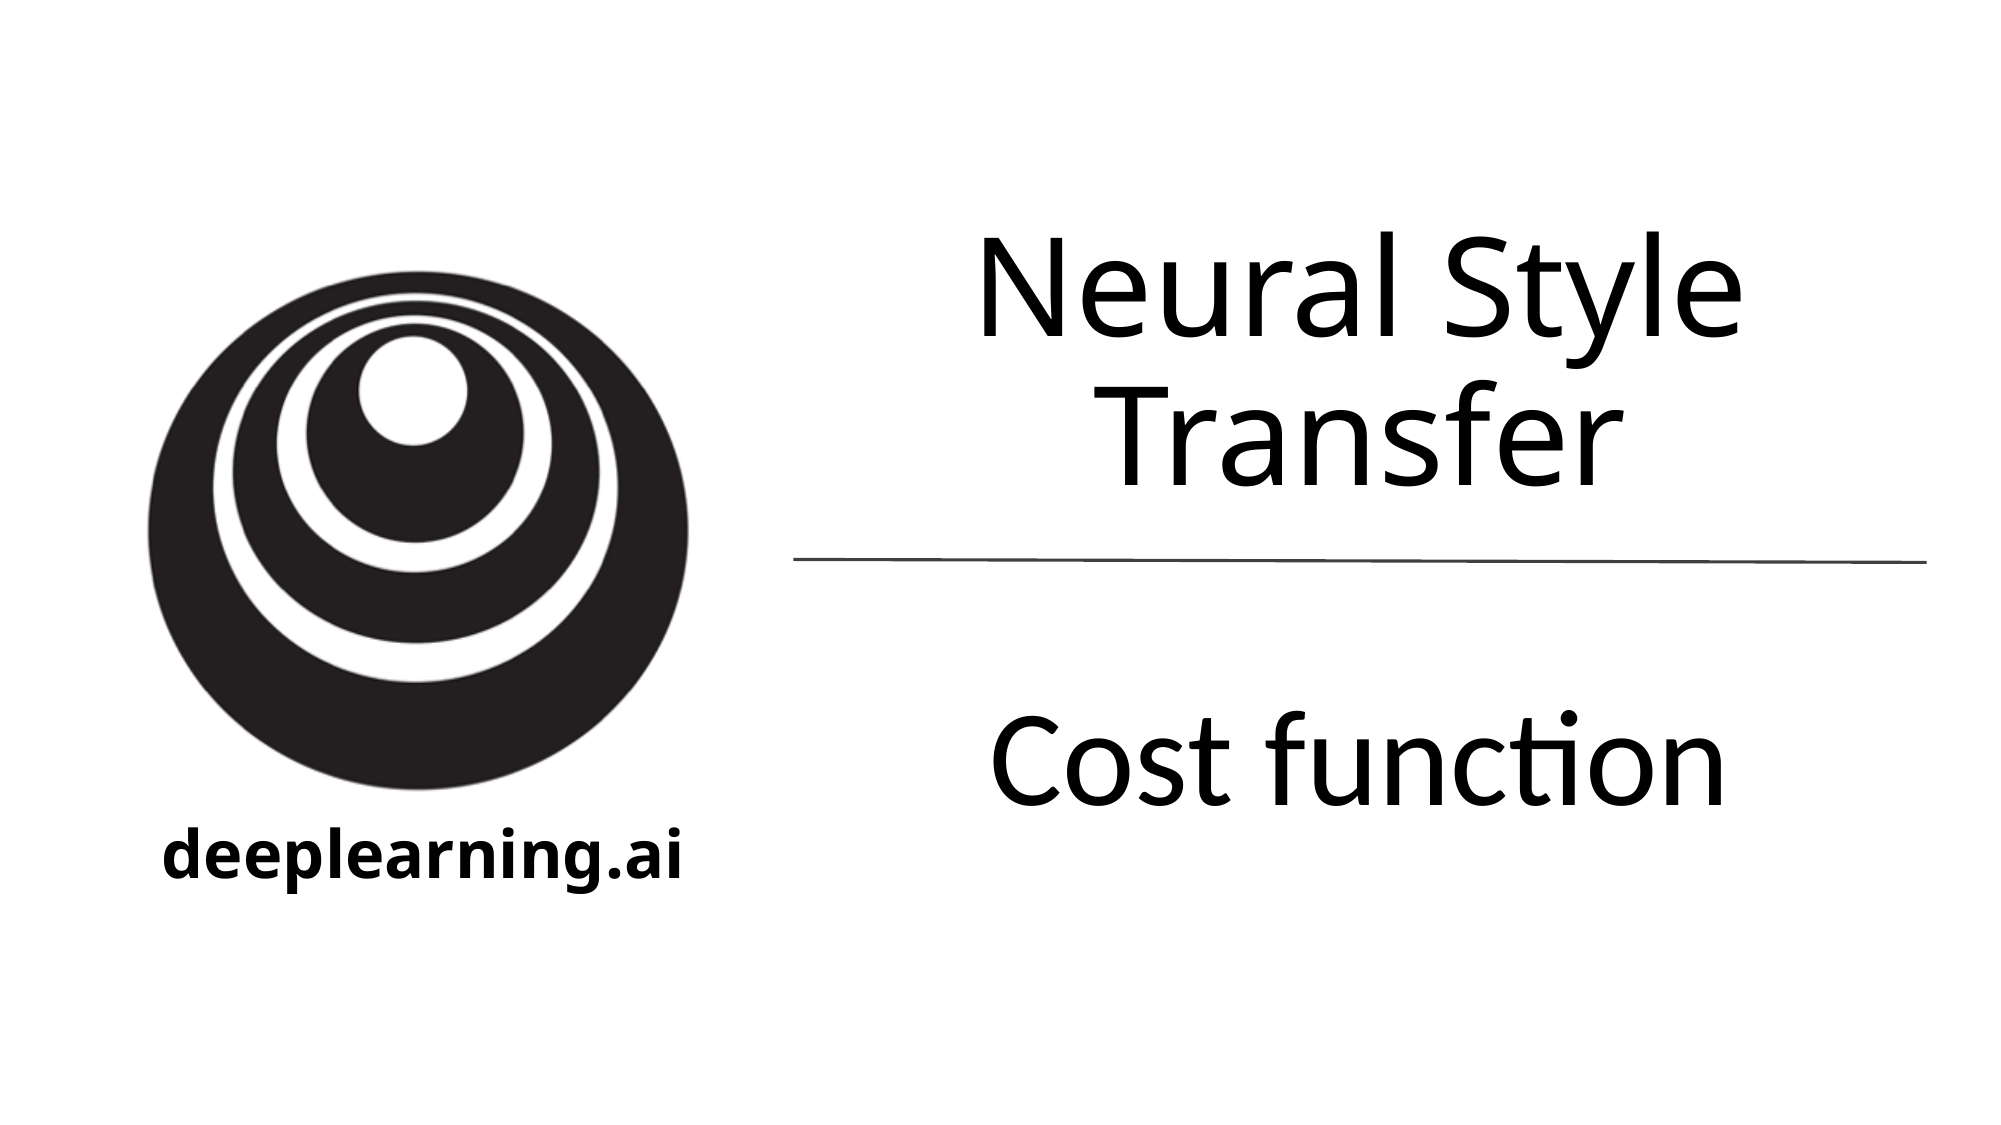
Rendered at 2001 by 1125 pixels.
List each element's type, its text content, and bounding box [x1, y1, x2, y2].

text_box Cost function [759, 660, 1961, 843]
text_box [179, 194, 669, 702]
text_box deeplearning.ai [56, 768, 790, 901]
picture [108, 234, 739, 768]
text_box Neural Style Transfer [848, 210, 1872, 511]
